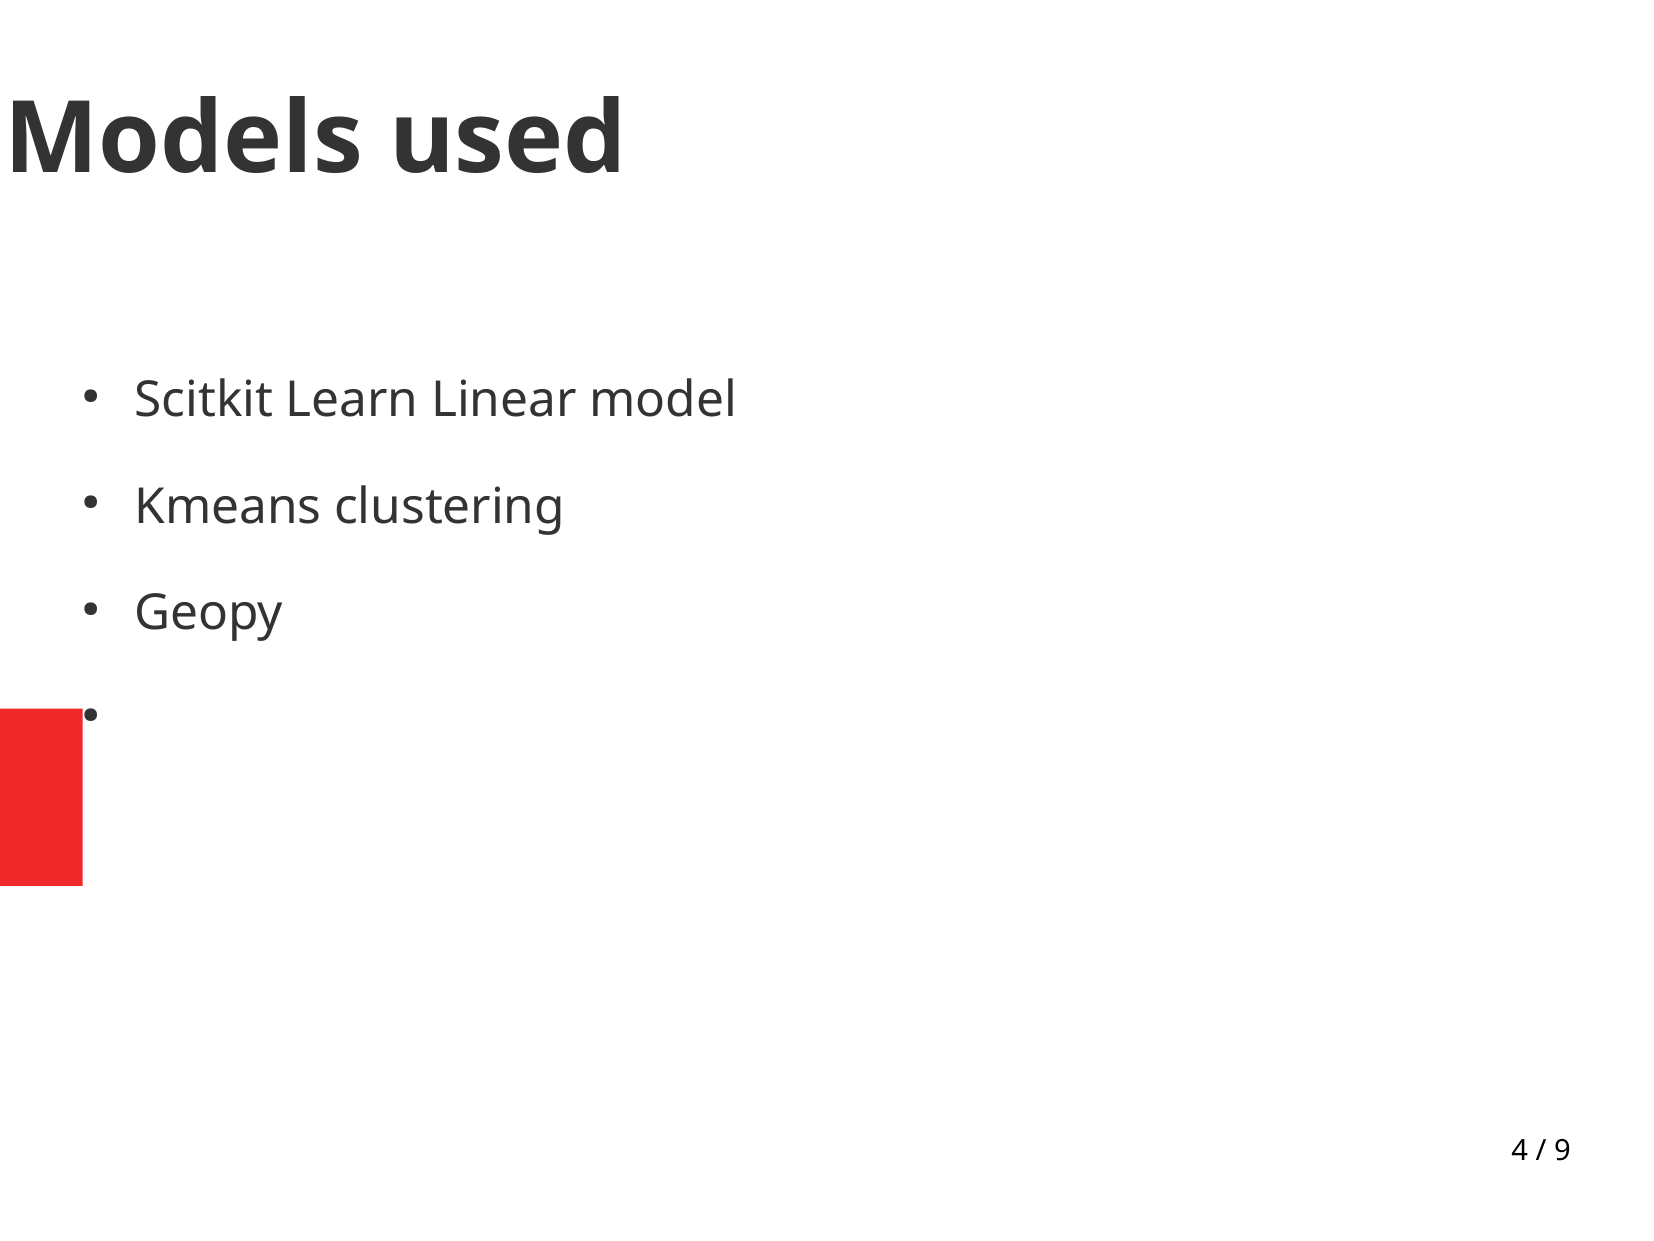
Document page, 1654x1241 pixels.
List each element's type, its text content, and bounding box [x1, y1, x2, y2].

title Models used [4, 15, 1411, 252]
list Scitkit Learn Linear model Kmeans clustering Geopy [64, 363, 1471, 646]
